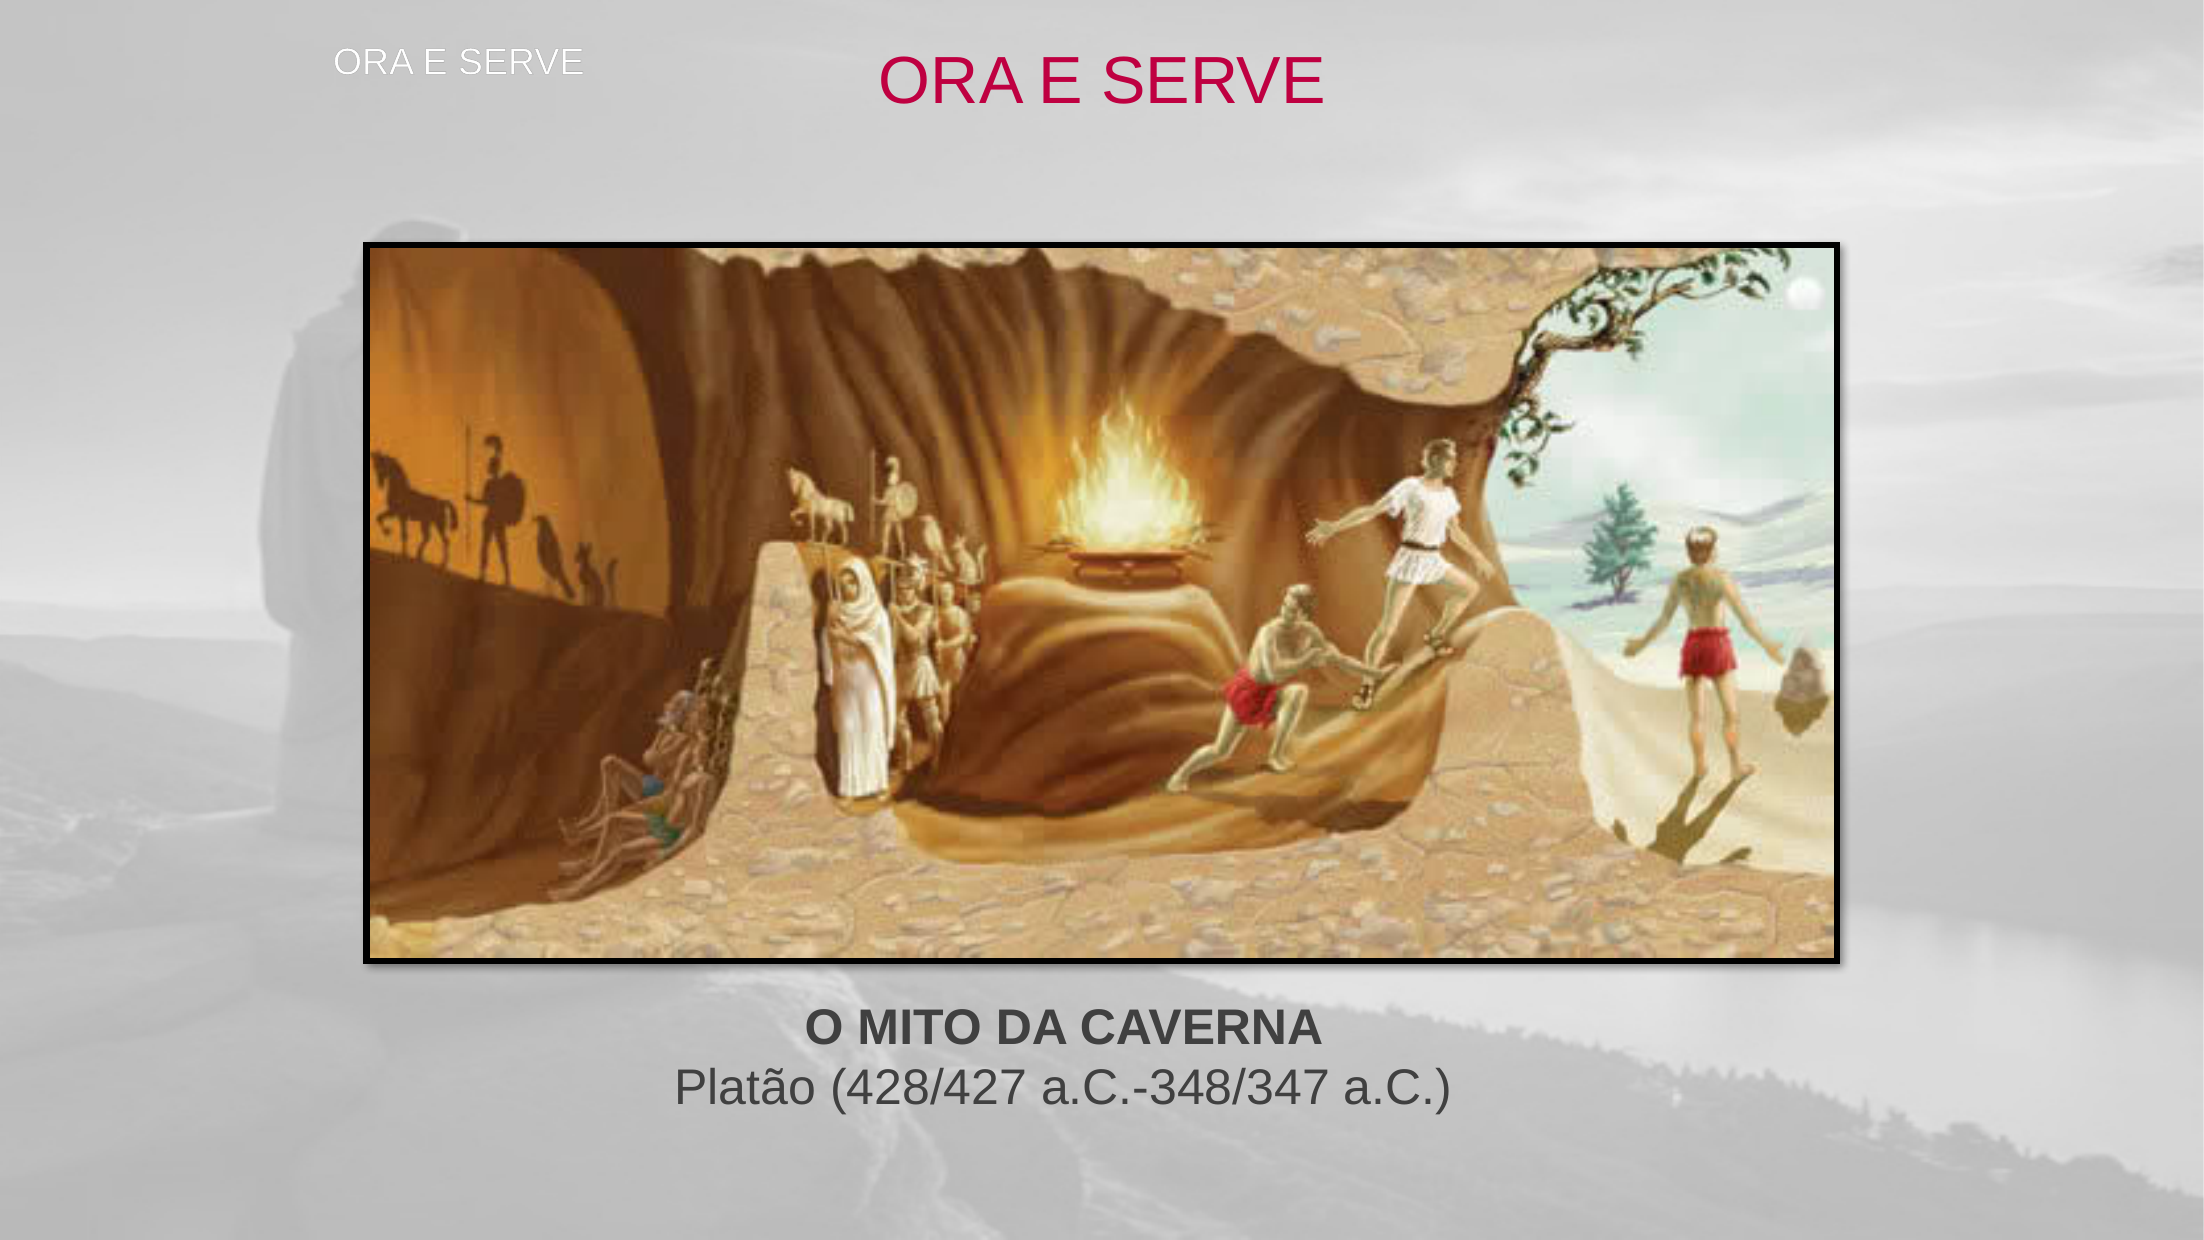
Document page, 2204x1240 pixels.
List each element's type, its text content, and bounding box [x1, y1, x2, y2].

text_box ORA E SERVE [318, 29, 600, 87]
text_box O MITO DA CAVERNA Platão (428/427 a.C.-348/347 a.C.) [660, 987, 1468, 1123]
picture [0, 0, 2204, 1240]
text_box ORA E SERVE [864, 29, 1342, 120]
